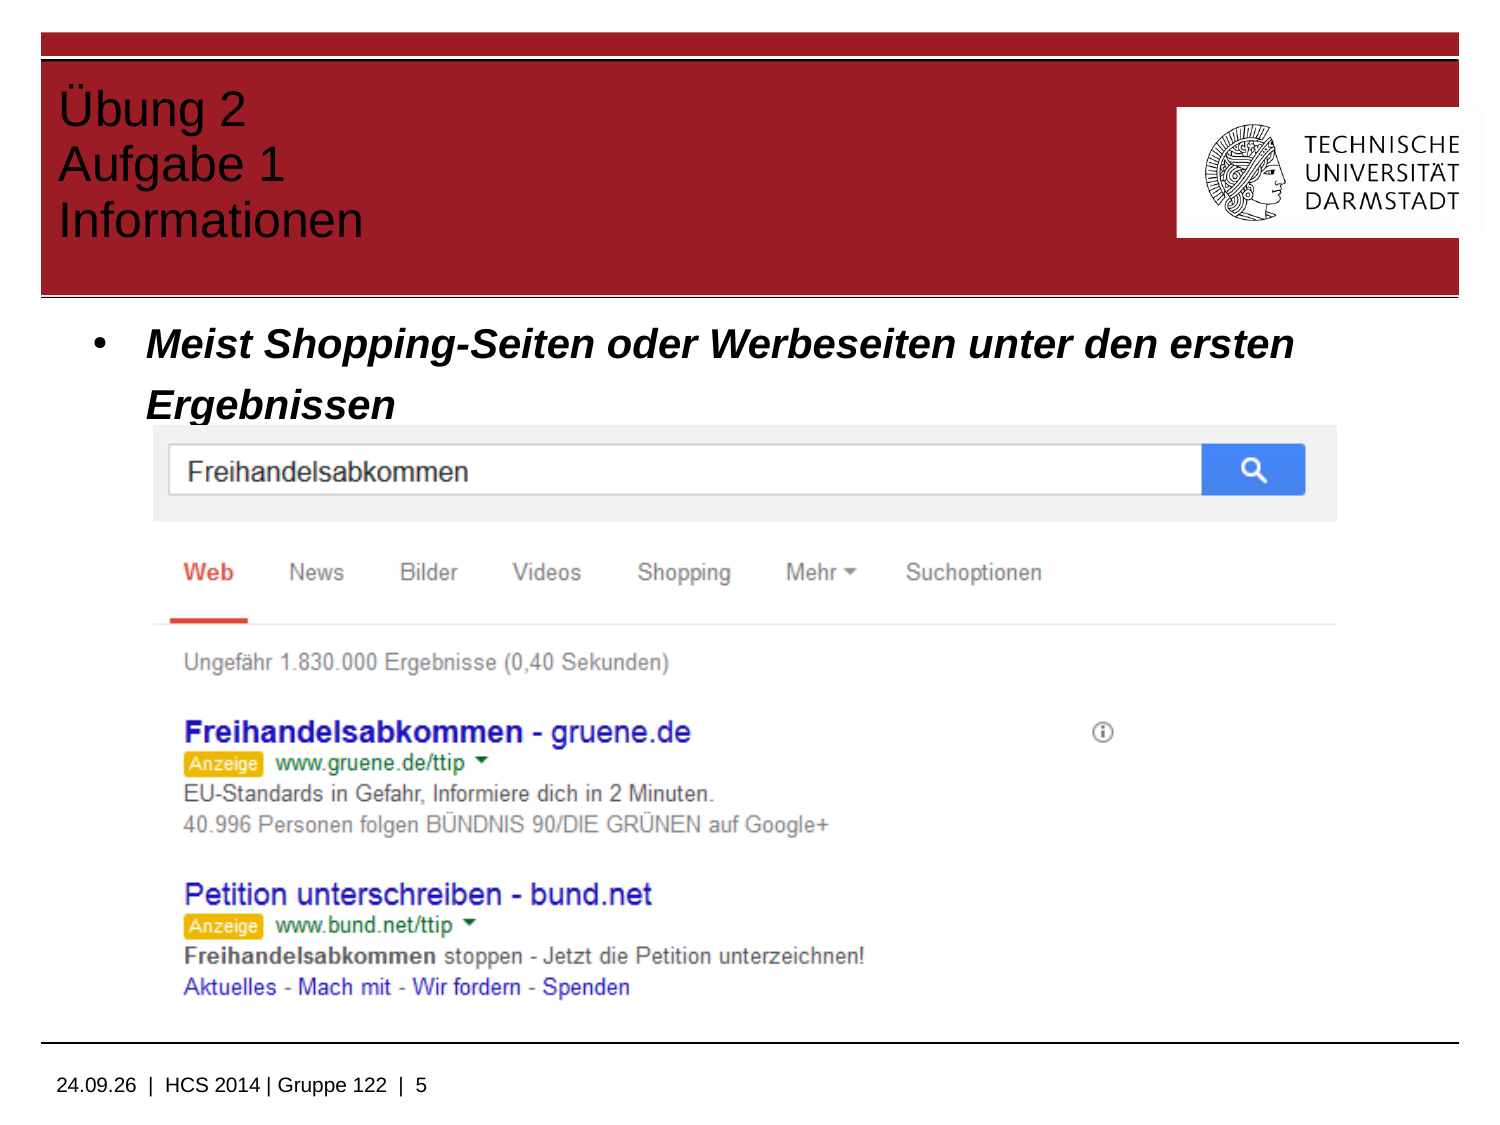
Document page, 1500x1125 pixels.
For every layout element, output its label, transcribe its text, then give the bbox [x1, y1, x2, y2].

list Meist Shopping-Seiten oder Werbeseiten unter den ersten Ergebnissen [75, 307, 1395, 619]
picture [153, 425, 1337, 1016]
title Übung 2 Aufgabe 1 Informationen [58, 80, 1149, 249]
picture [1176, 107, 1484, 238]
